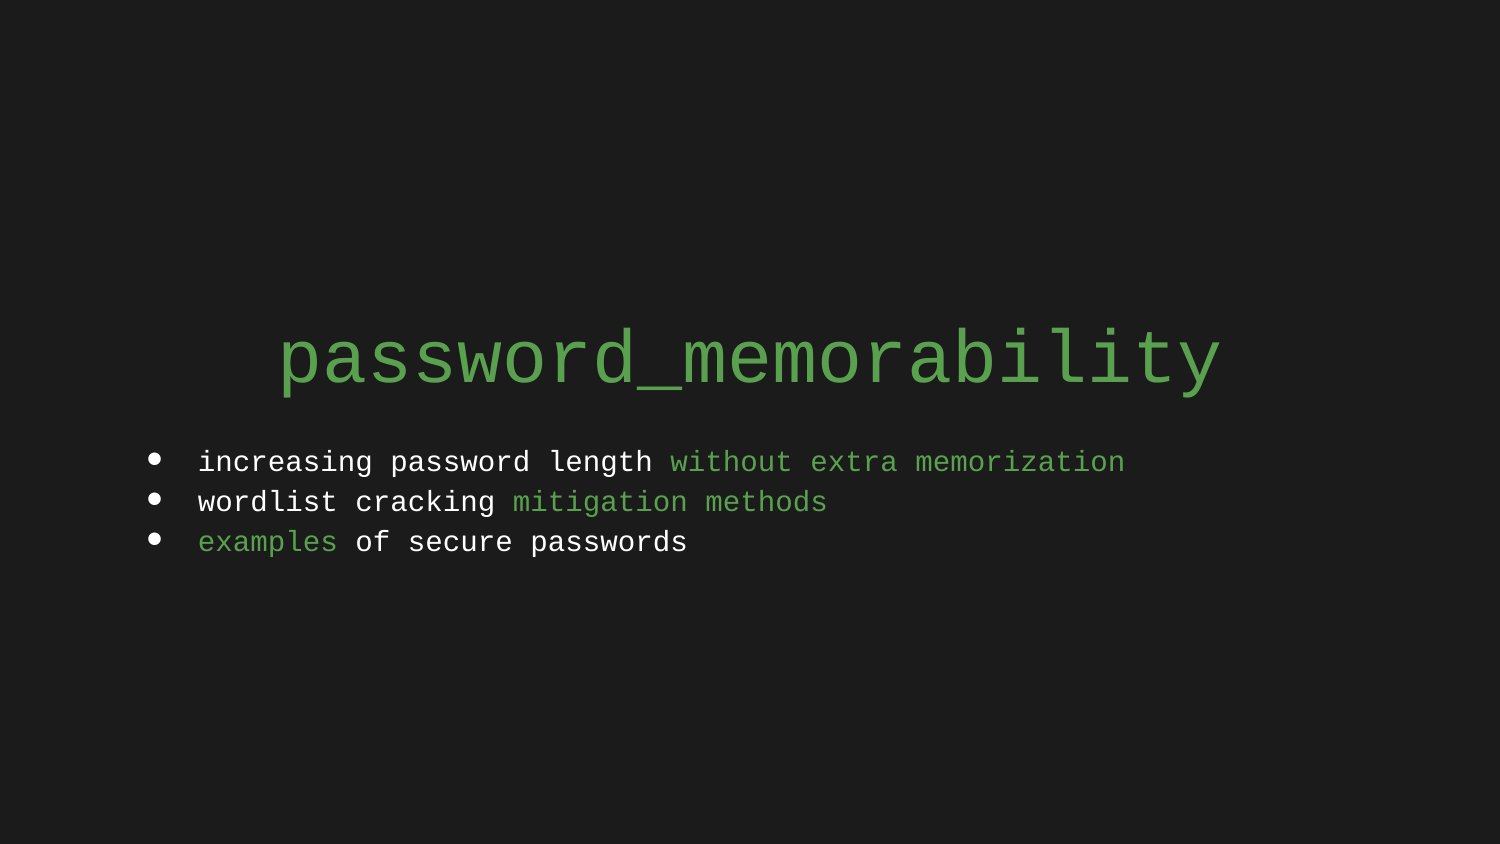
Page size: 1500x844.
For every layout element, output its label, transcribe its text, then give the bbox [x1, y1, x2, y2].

text_box increasing password length without extra memorization wordlist cracking mitigation methods examples of secure passwords [107, 421, 1392, 573]
title password_memorability [51, 283, 1449, 422]
